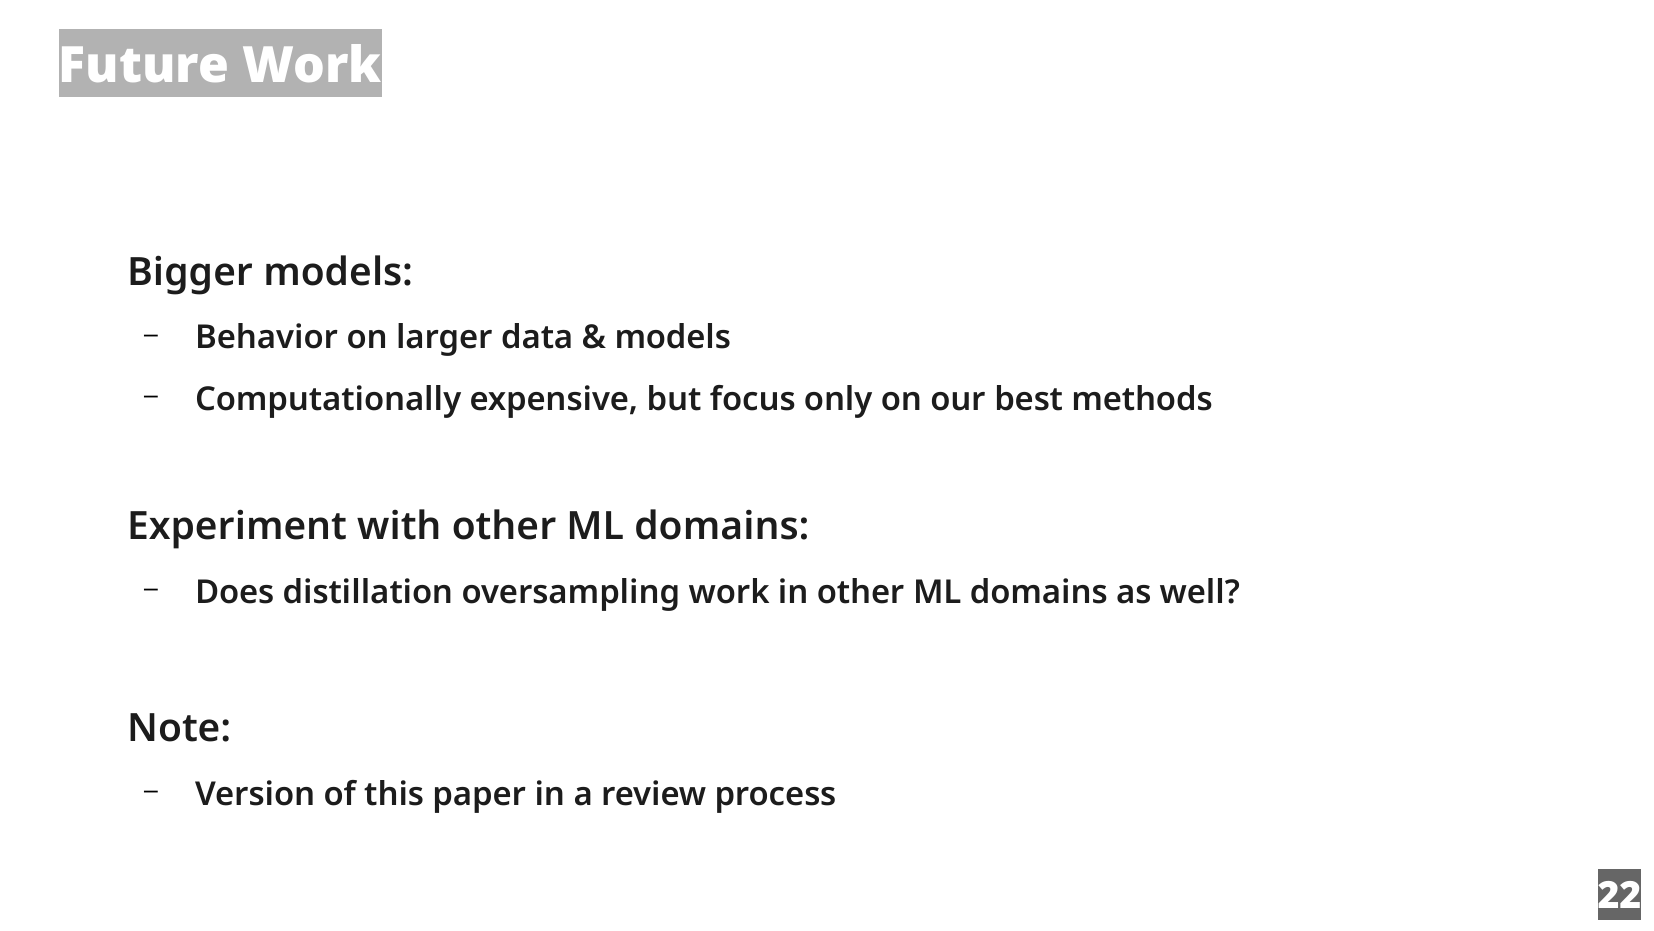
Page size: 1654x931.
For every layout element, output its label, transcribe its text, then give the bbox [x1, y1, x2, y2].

title Future Work [59, 0, 1595, 98]
list Bigger models: Behavior on larger data & models Computationally expensive, but focus only on our best methods Experiment with other ML domains: Does distillation oversampling work in other ML domains as well? Note: Version of this paper in a review process [59, 243, 1565, 820]
